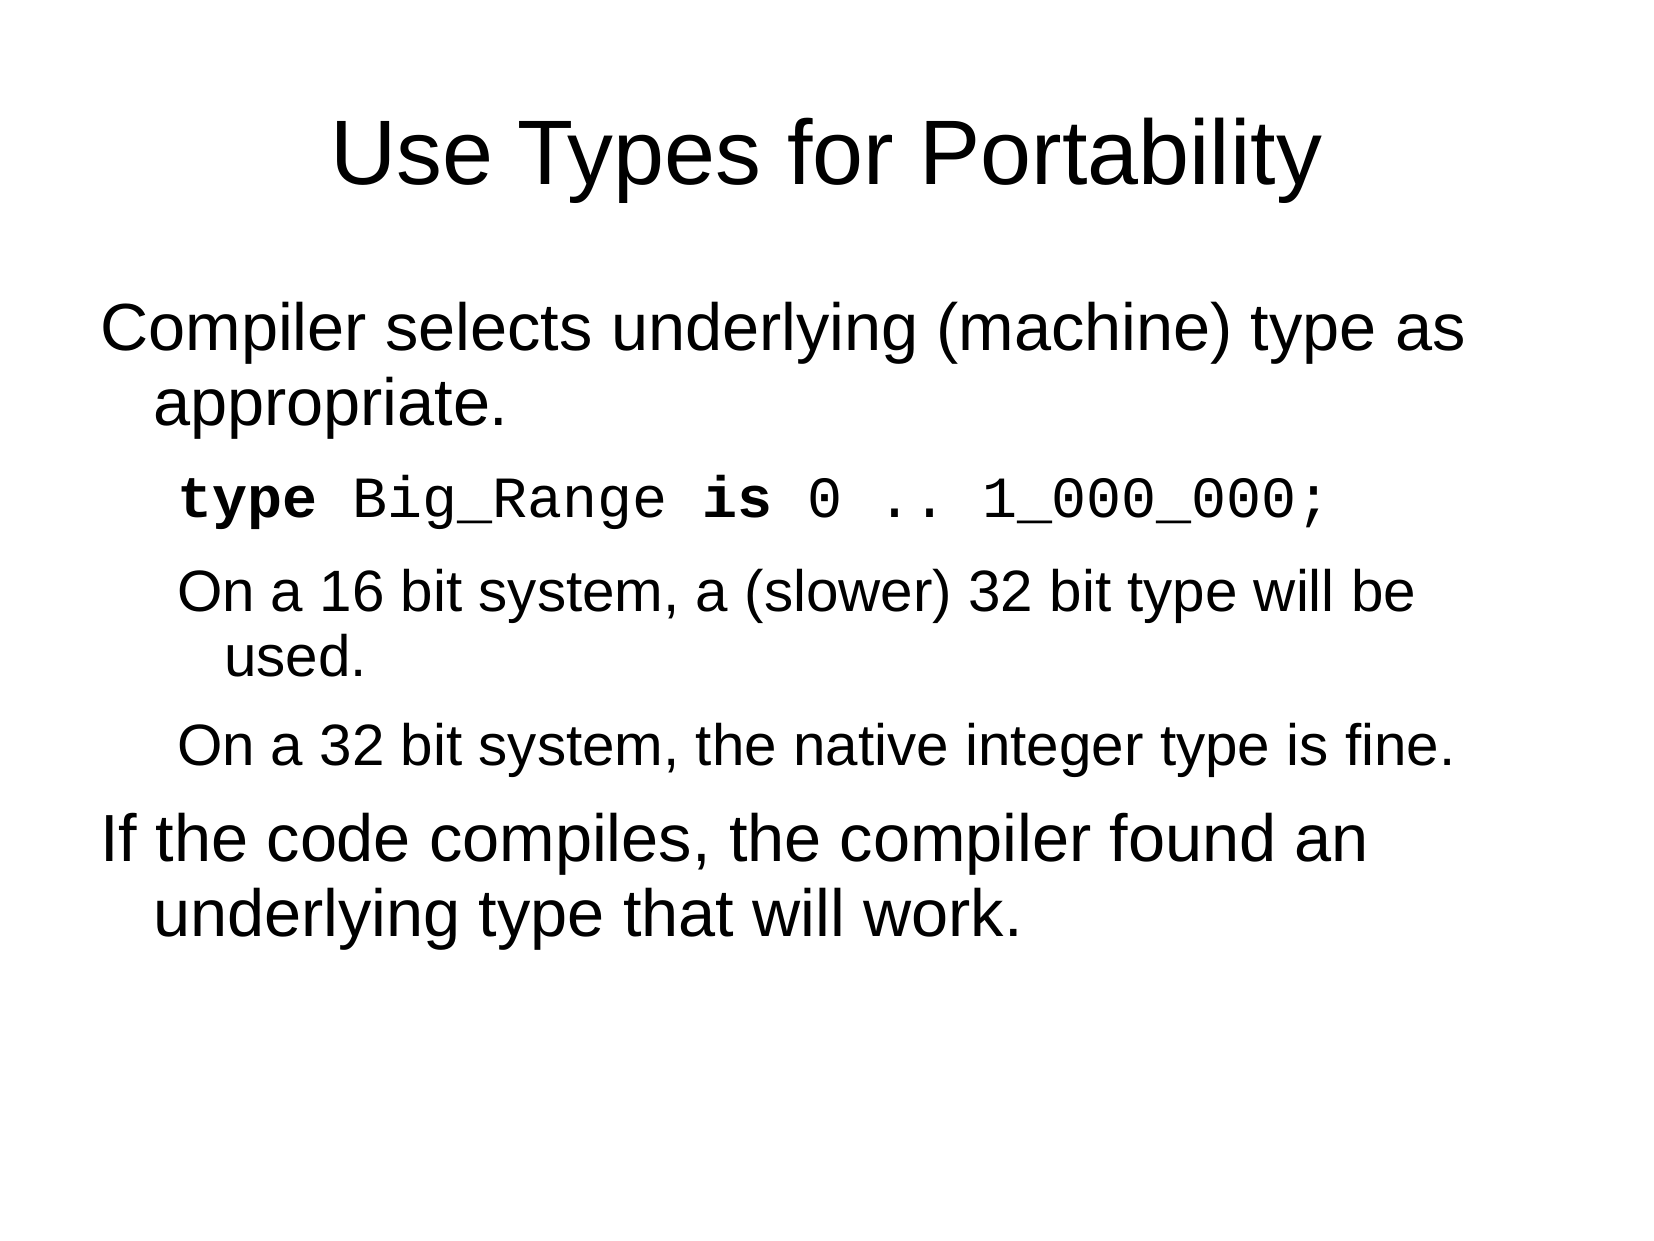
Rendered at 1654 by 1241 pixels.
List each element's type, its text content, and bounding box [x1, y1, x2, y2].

list Compiler selects underlying (machine) type as appropriate. type Big_Range is 0 .. 1_000_000; On a 16 bit system, a (slower) 32 bit type will be used. On a 32 bit system, the native integer type is fine. If the code compiles, the compiler found an underlying type that will work. [82, 290, 1571, 1094]
title Use Types for Portability [82, 49, 1571, 257]
